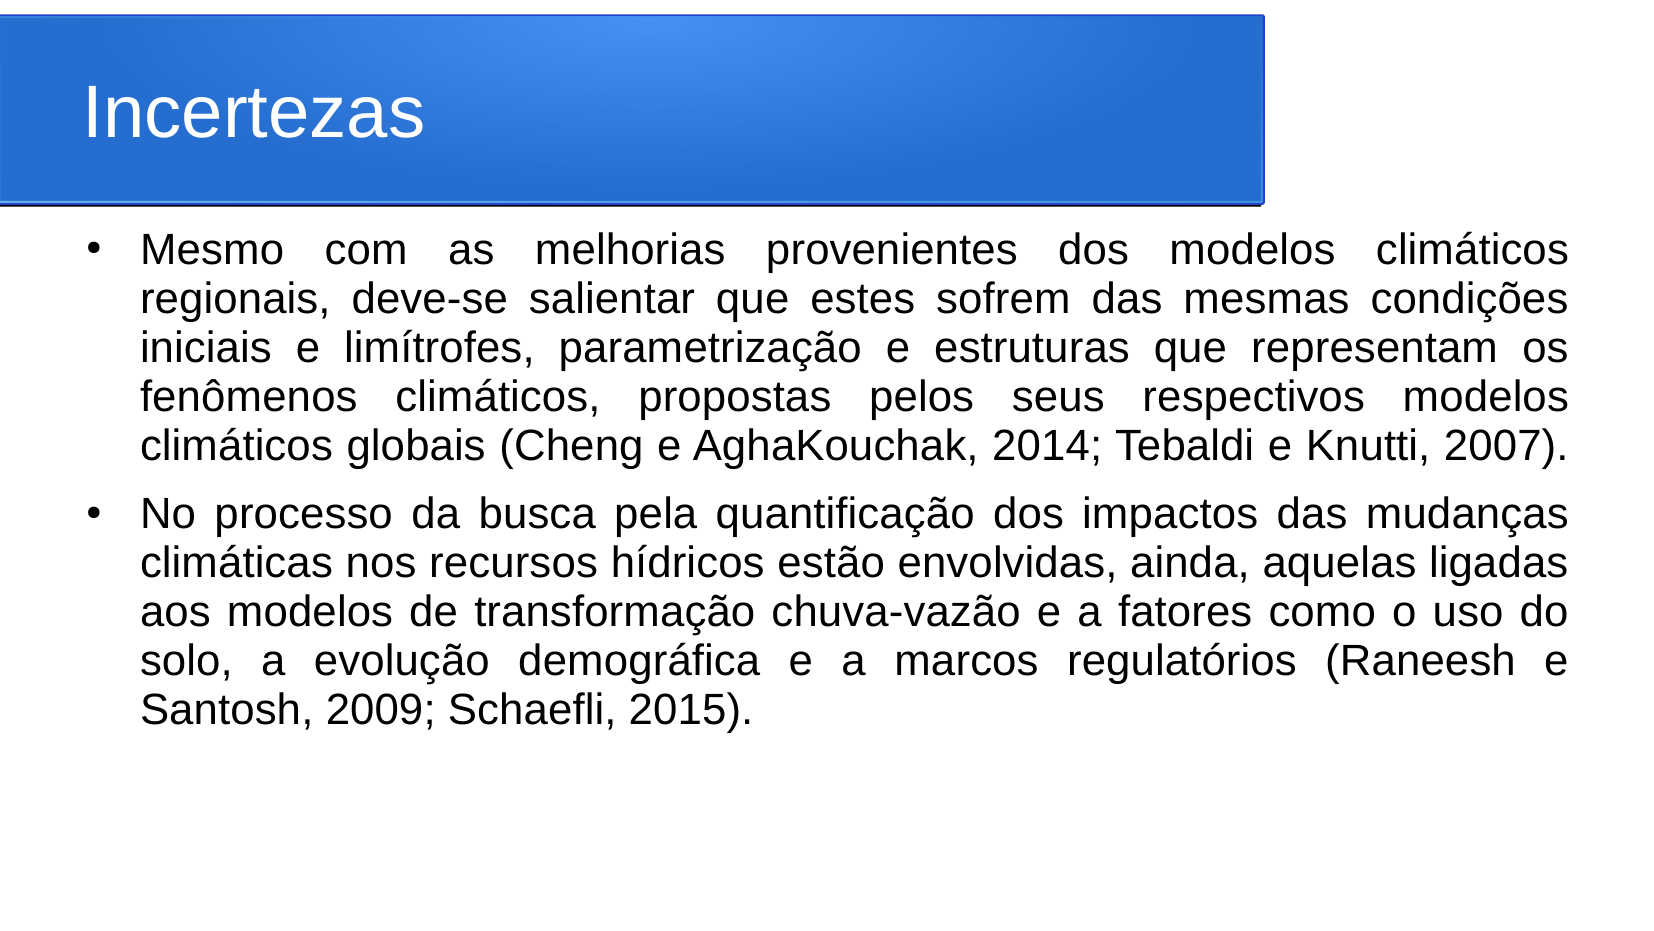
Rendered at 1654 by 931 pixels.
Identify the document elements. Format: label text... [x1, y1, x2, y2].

list Mesmo com as melhorias provenientes dos modelos climáticos regionais, deve-se salientar que estes sofrem das mesmas condições iniciais e limítrofes, parametrização e estruturas que representam os fenômenos climáticos, propostas pelos seus respectivos modelos climáticos globais (Cheng e AghaKouchak, 2014; Tebaldi e Knutti, 2007). No processo da busca pela quantificação dos impactos das mudanças climáticas nos recursos hídricos estão envolvidas, ainda, aquelas ligadas aos modelos de transformação chuva-vazão e a fatores como o uso do solo, a evolução demográfica e a marcos regulatórios (Raneesh e Santosh, 2009; Schaefli, 2015). [82, 224, 1571, 764]
title Incertezas [82, 35, 1235, 189]
